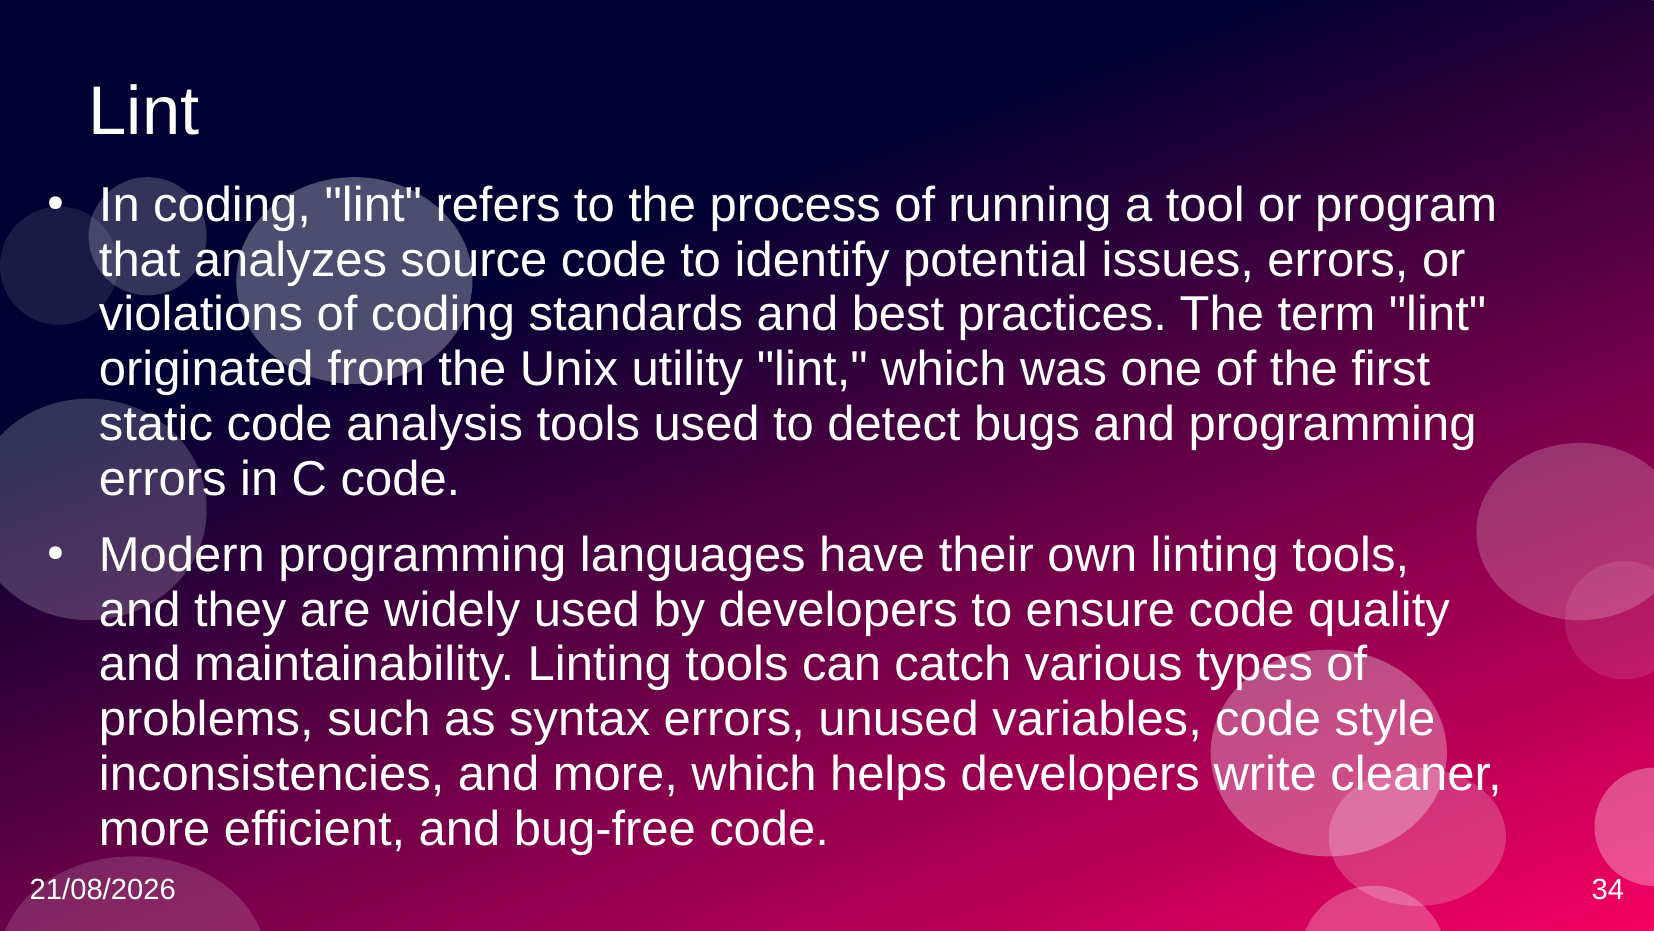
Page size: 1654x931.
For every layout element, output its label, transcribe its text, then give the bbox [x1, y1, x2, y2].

list In coding, "lint" refers to the process of running a tool or program that analyzes source code to identify potential issues, errors, or violations of coding standards and best practices. The term "lint" originated from the Unix utility "lint," which was one of the first static code analysis tools used to detect bugs and programming errors in C code. Modern programming languages have their own linting tools, and they are widely used by developers to ensure code quality and maintainability. Linting tools can catch various types of problems, such as syntax errors, unused variables, code style inconsistencies, and more, which helps developers write cleaner, more efficient, and bug-free code. [29, 177, 1506, 857]
title Lint [88, 29, 1565, 192]
